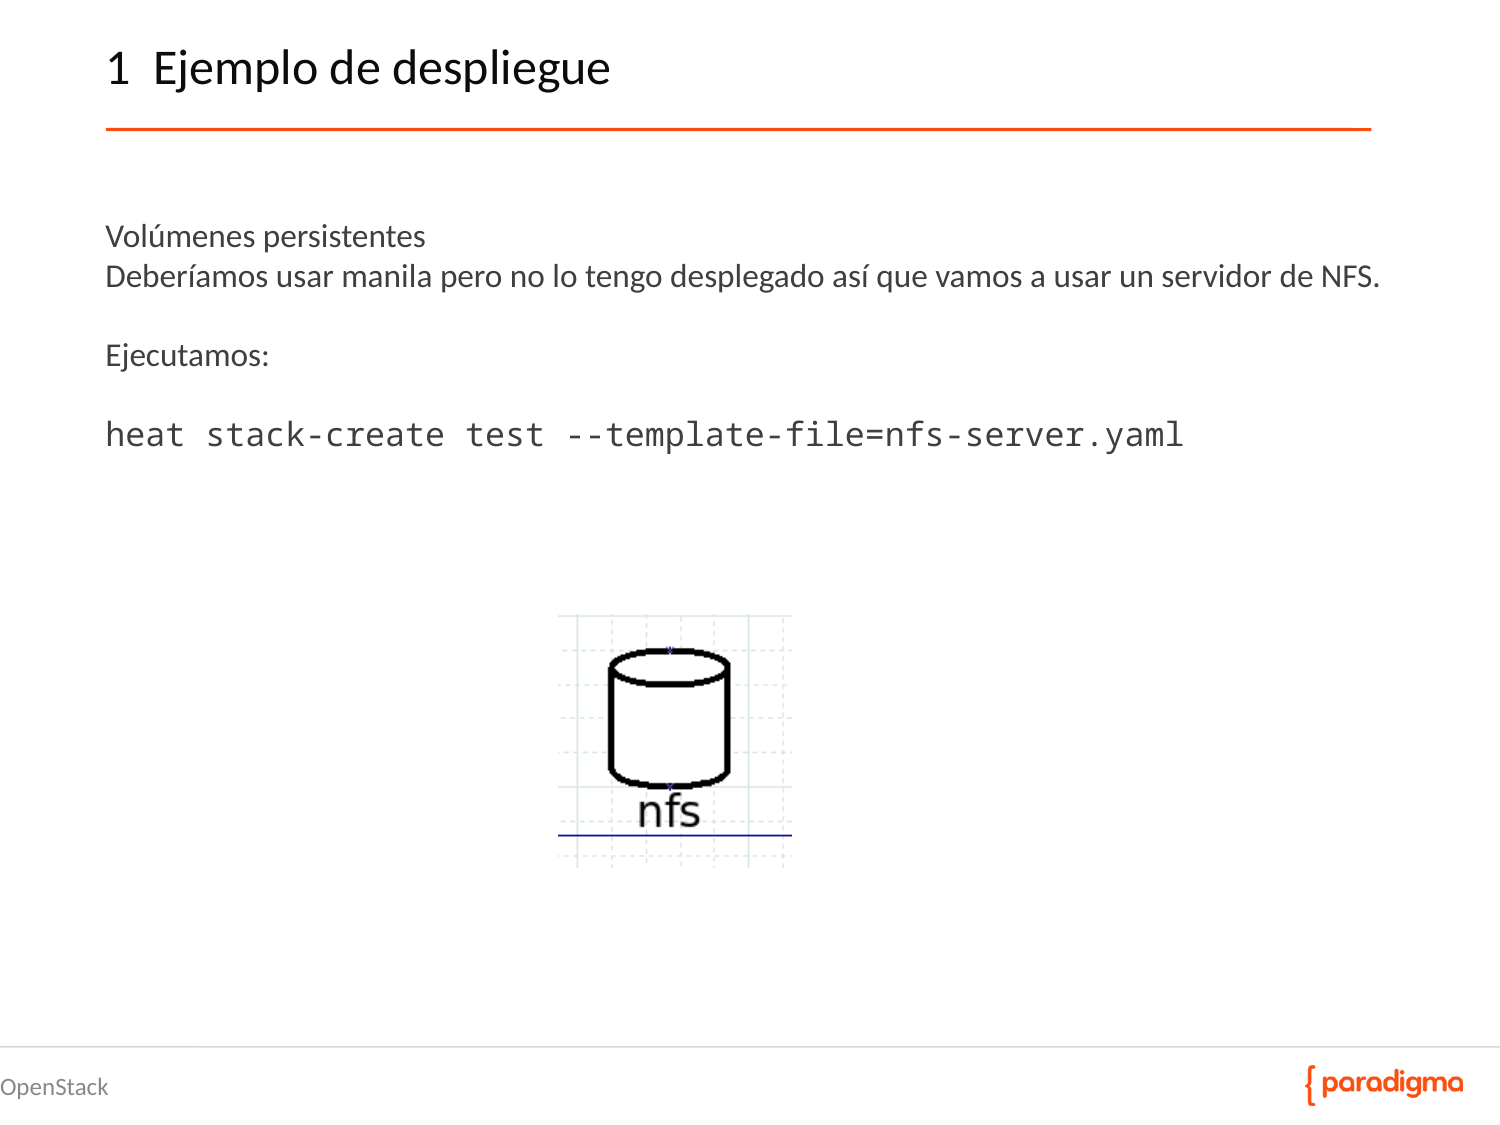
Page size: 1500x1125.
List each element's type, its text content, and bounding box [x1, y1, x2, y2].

text_box OpenStack [0, 1048, 1223, 1125]
picture [1305, 1065, 1463, 1107]
text_box Volúmenes persistentes Deberíamos usar manila pero no lo tengo desplegado así que vamos a usar un servidor de NFS. Ejecutamos: heat stack-create test --template-file=nfs-server.yaml [105, 206, 1395, 984]
text_box 1 Ejemplo de despliegue [105, 0, 1395, 130]
picture [558, 614, 792, 868]
